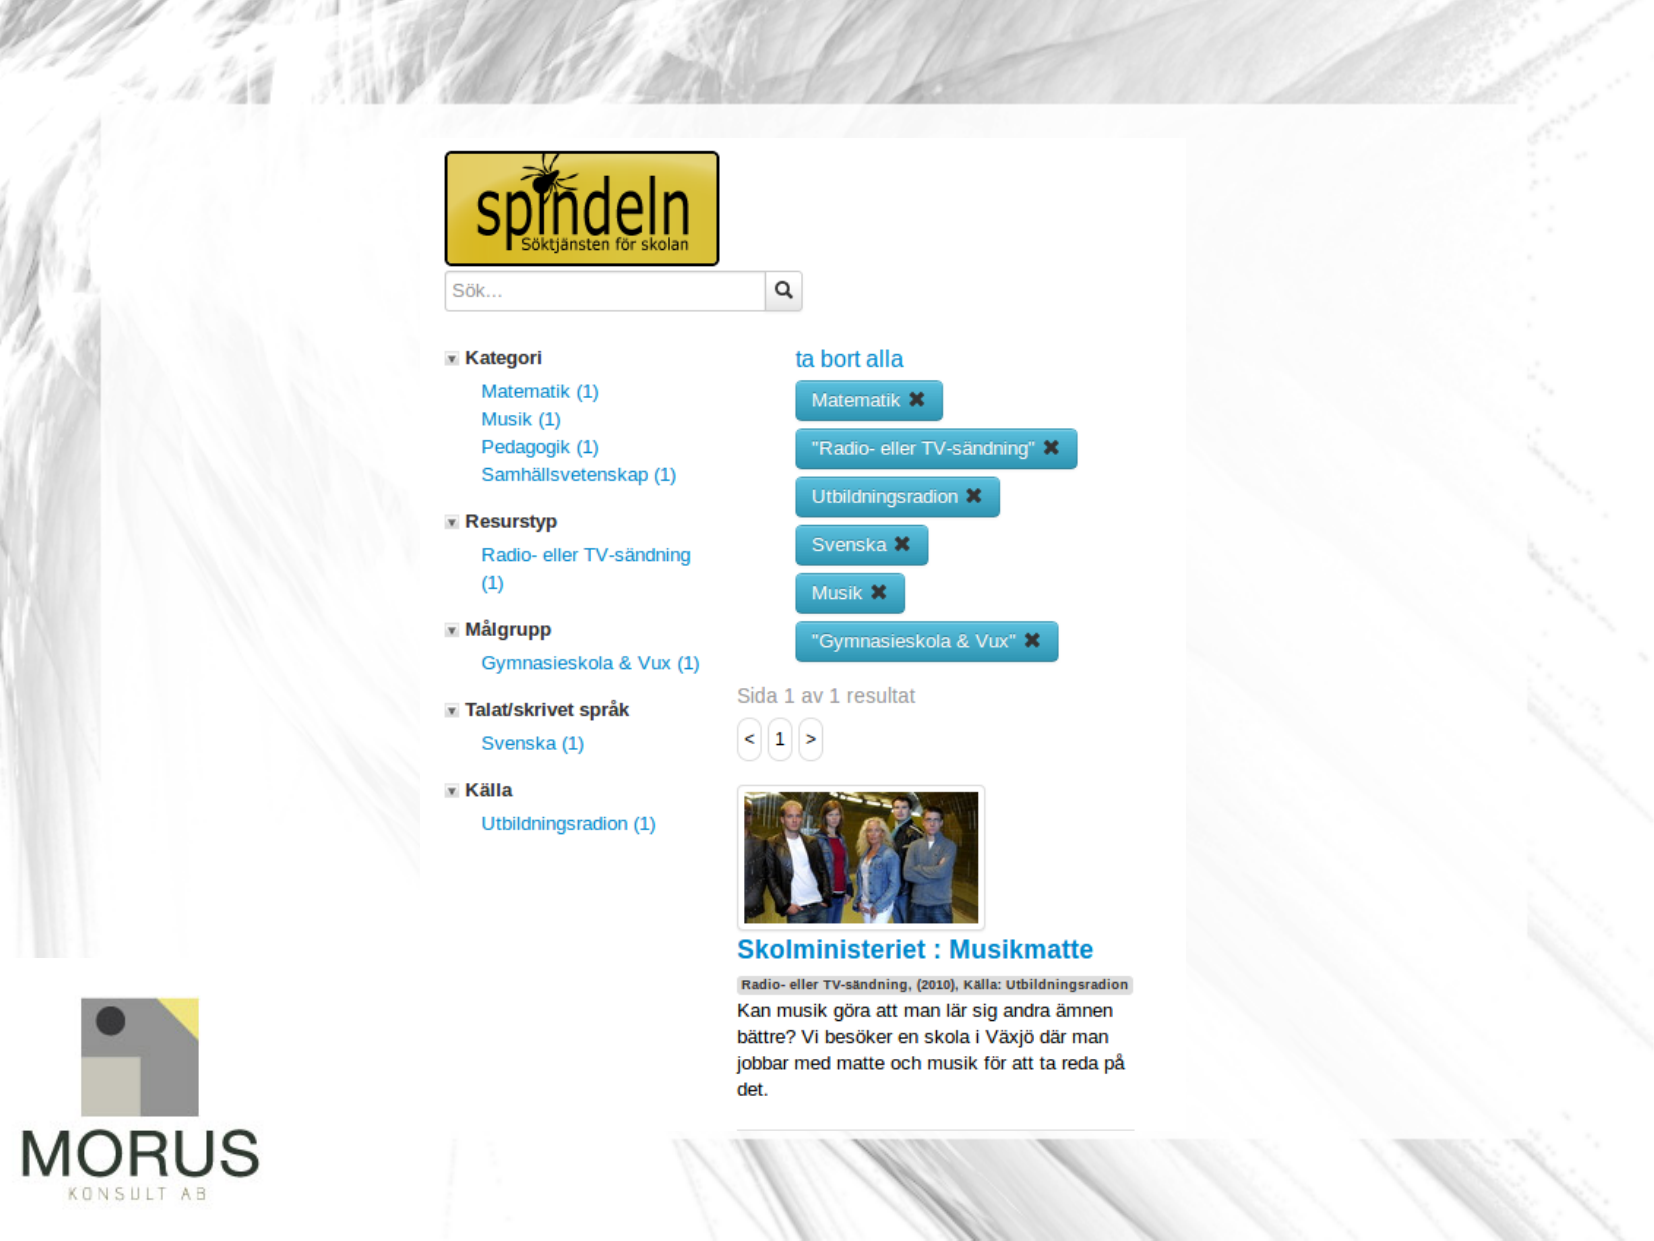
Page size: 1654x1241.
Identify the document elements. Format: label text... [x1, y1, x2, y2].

title Spindeln [118, 112, 1506, 281]
picture [0, 0, 1654, 1241]
